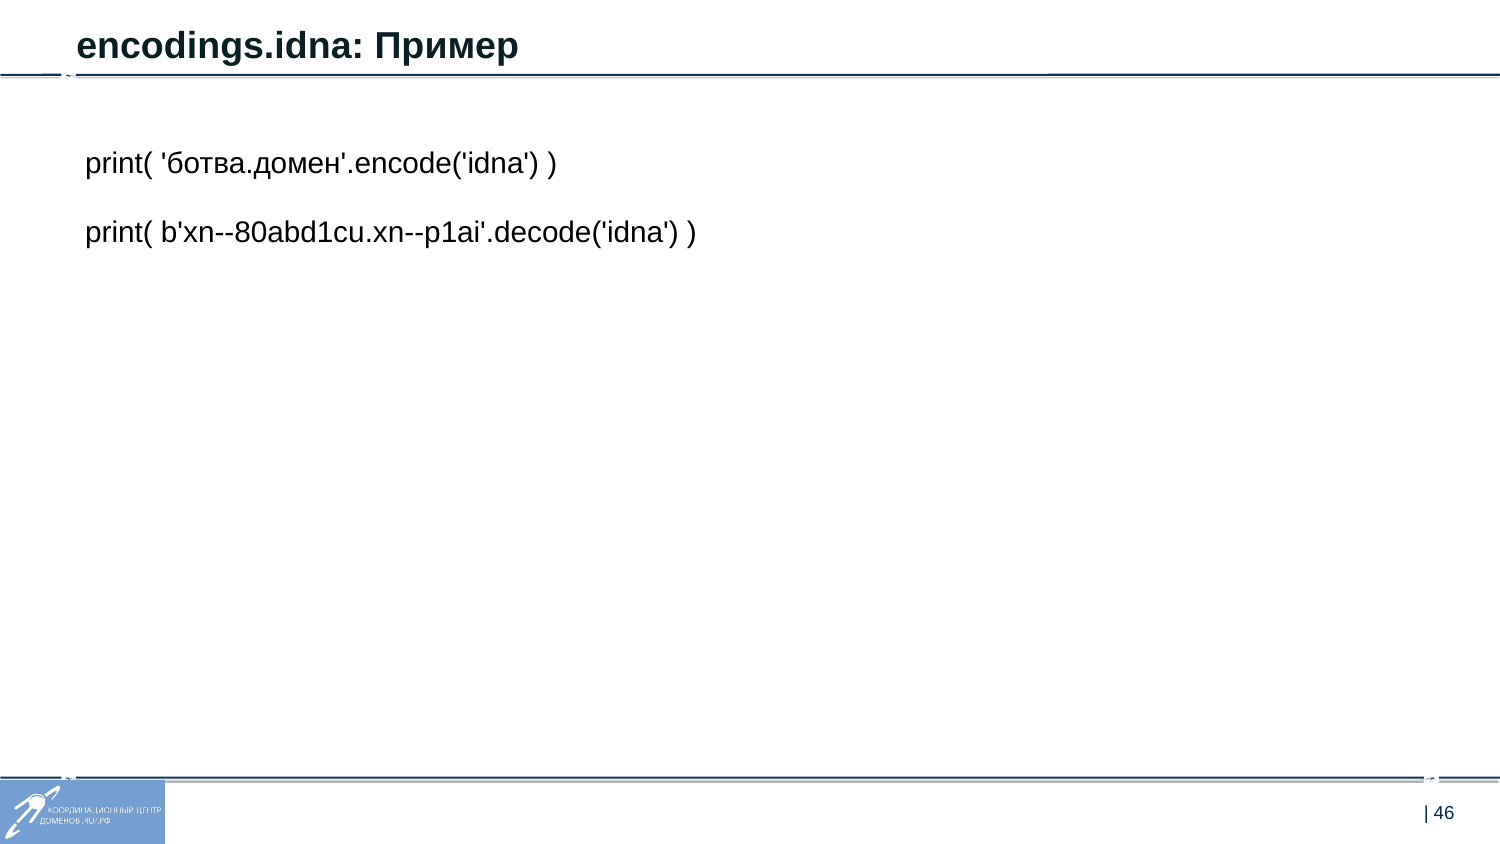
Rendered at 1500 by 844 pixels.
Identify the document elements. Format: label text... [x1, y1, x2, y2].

list print( 'ботва.домен'.encode('idna') ) print( b'xn--80abd1cu.xn--p1ai'.decode('idna') ) [70, 93, 1368, 656]
title encodings.idna: Пример [61, 5, 1376, 62]
picture [0, 779, 166, 844]
